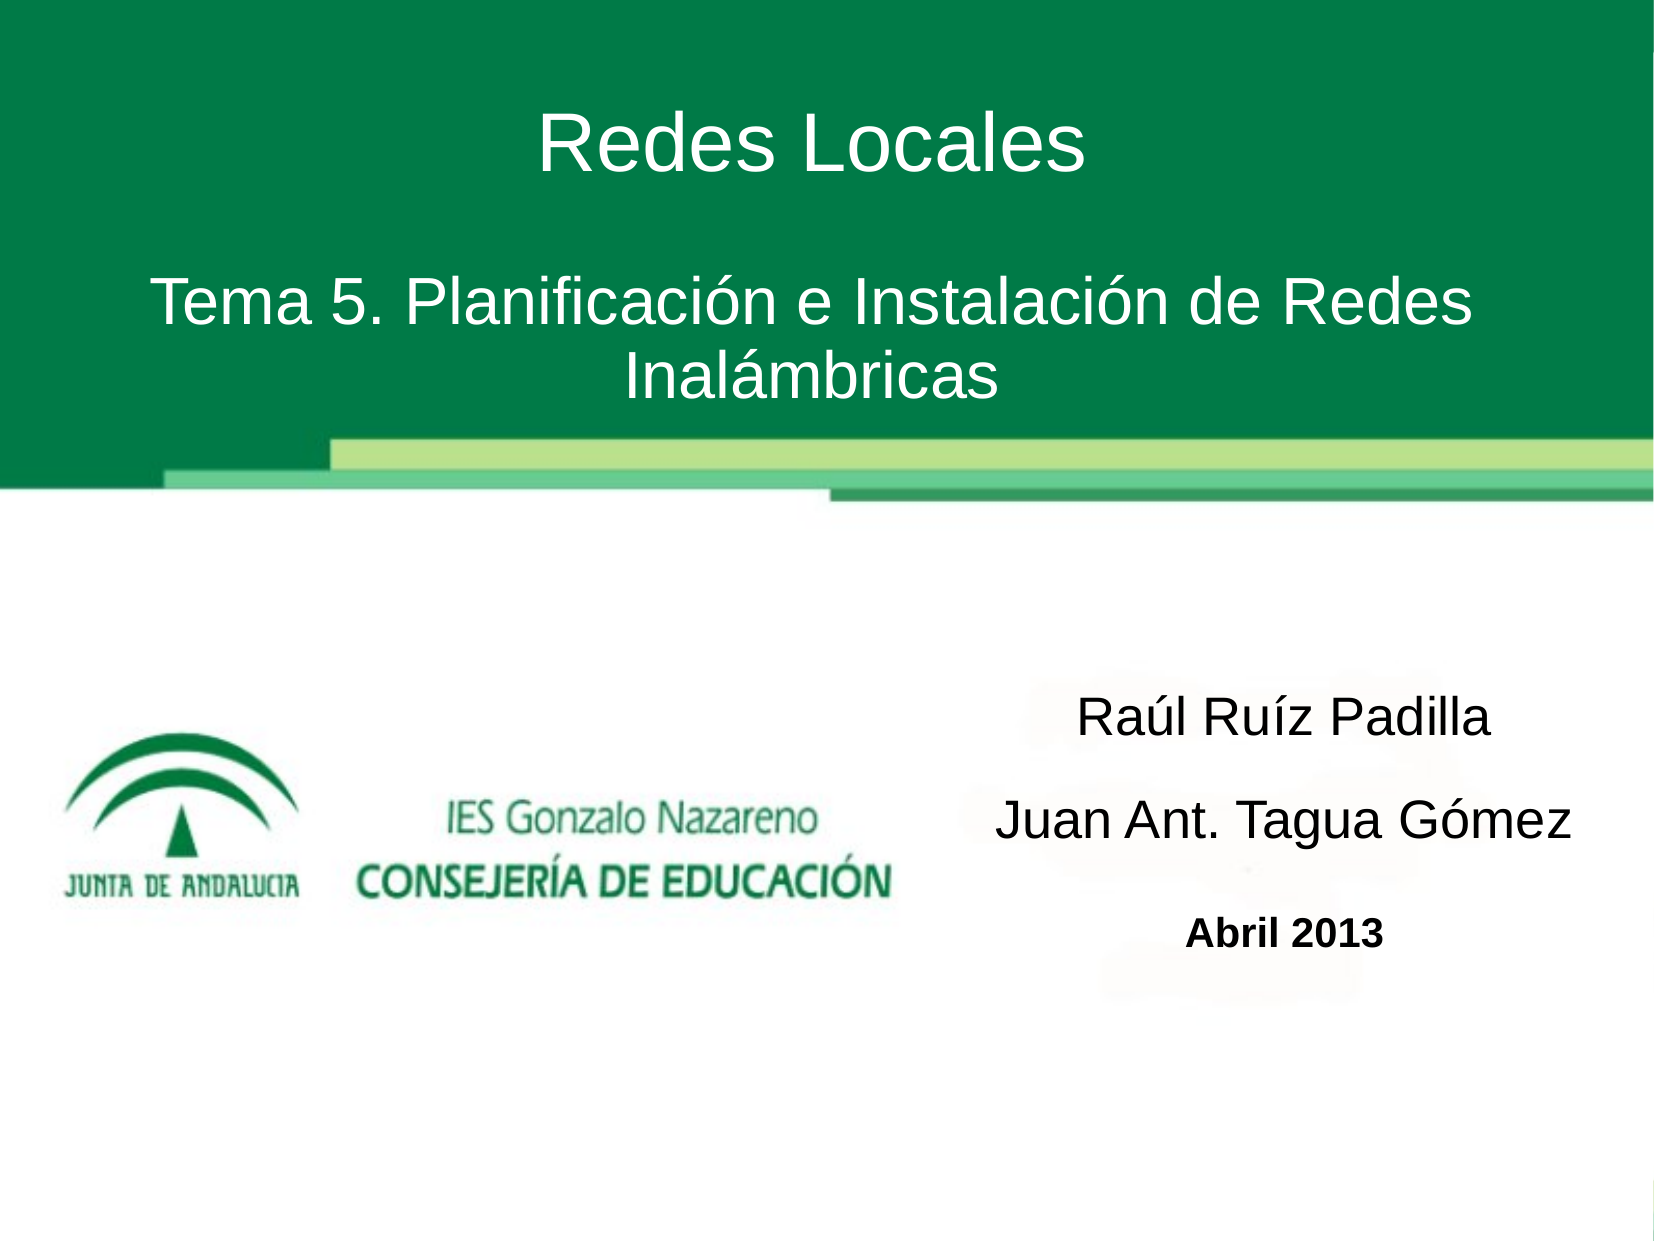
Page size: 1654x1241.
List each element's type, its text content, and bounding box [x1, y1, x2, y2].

text_box Raúl Ruíz Padilla Juan Ant. Tagua Gómez Abril 2013 [944, 679, 1625, 1093]
text_box Redes Locales Tema 5. Planificación e Instalación de Redes Inalámbricas [59, 88, 1565, 496]
picture [0, 0, 1654, 1241]
